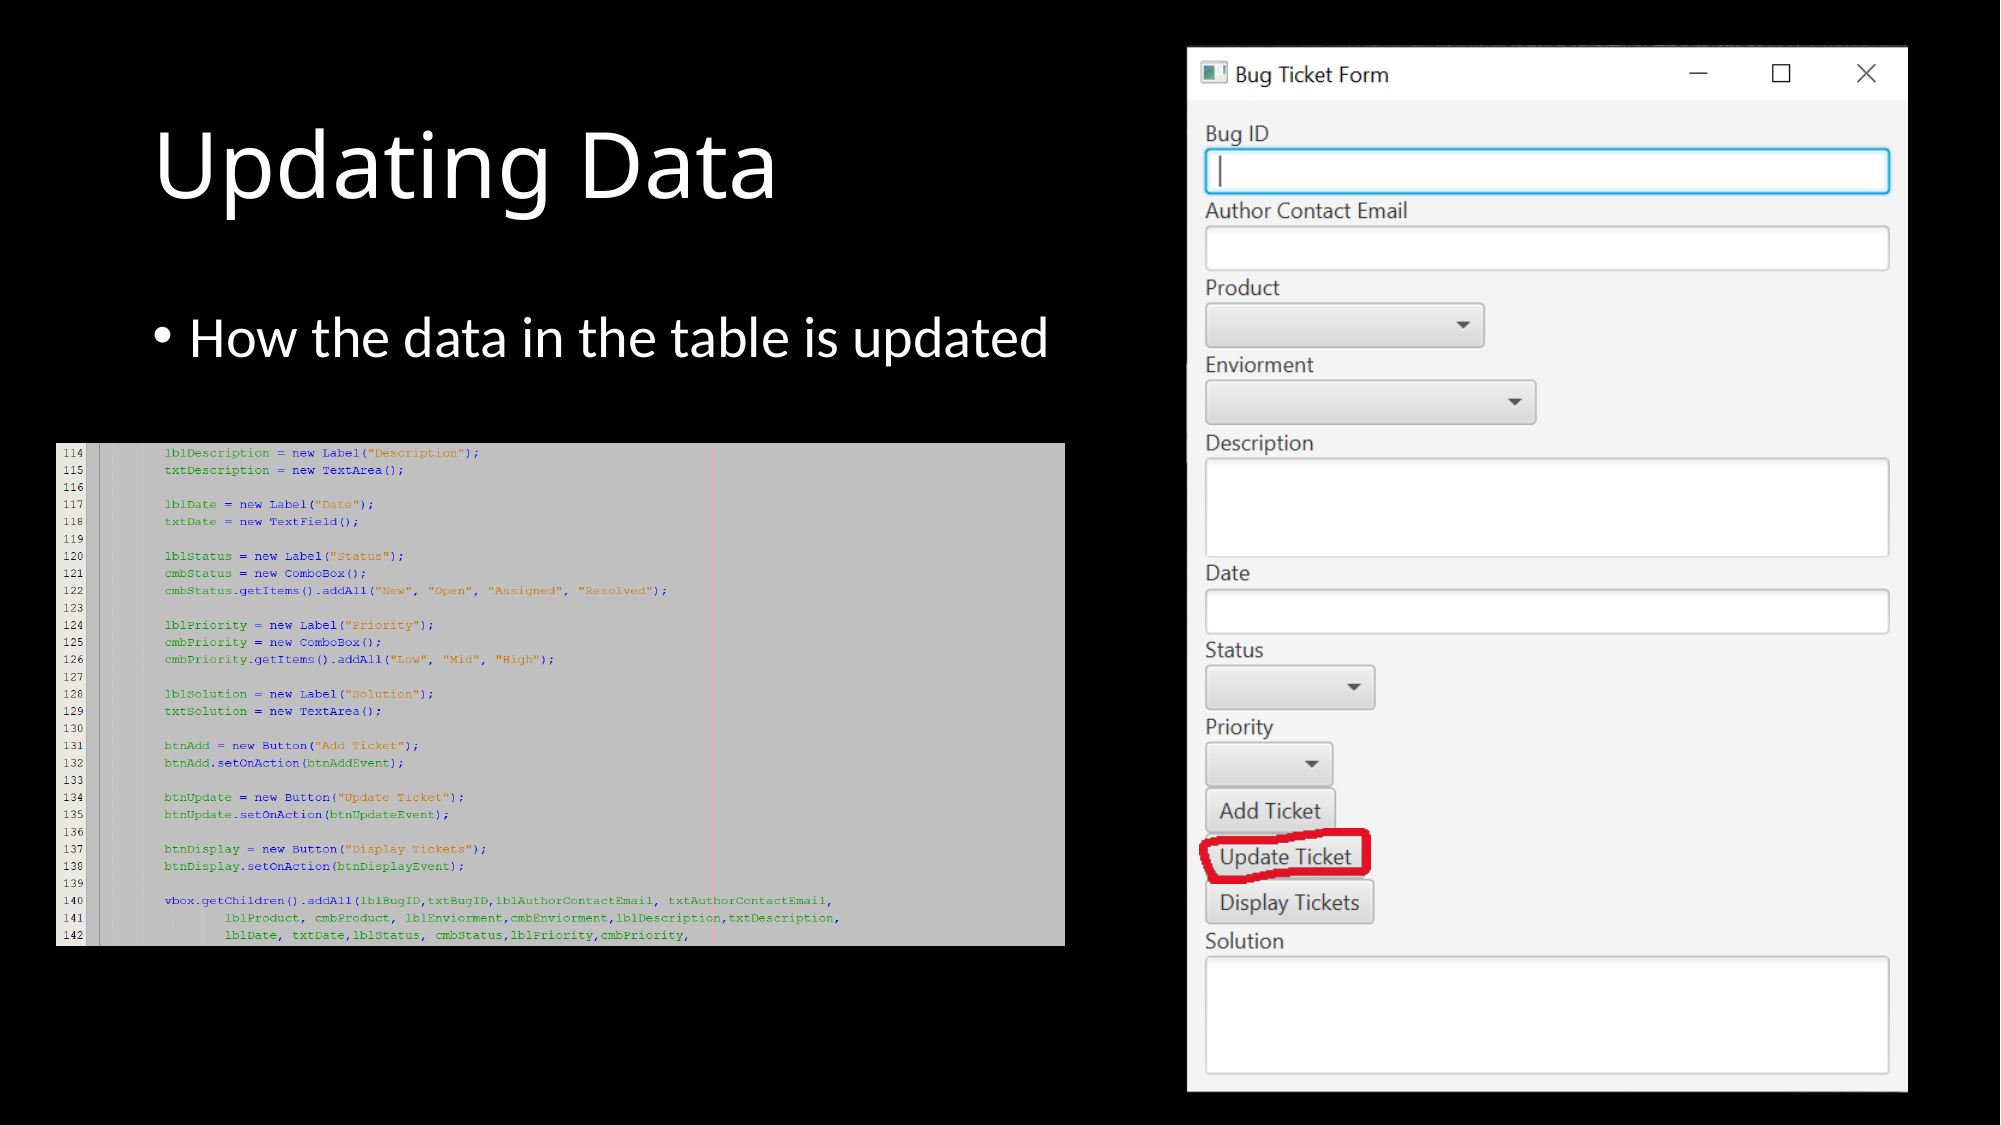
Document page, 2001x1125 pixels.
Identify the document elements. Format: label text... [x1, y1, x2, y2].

list How the data in the table is updated [137, 299, 1186, 1014]
picture [56, 443, 1065, 946]
title Updating Data [137, 59, 1186, 278]
picture [1186, 45, 1908, 1093]
